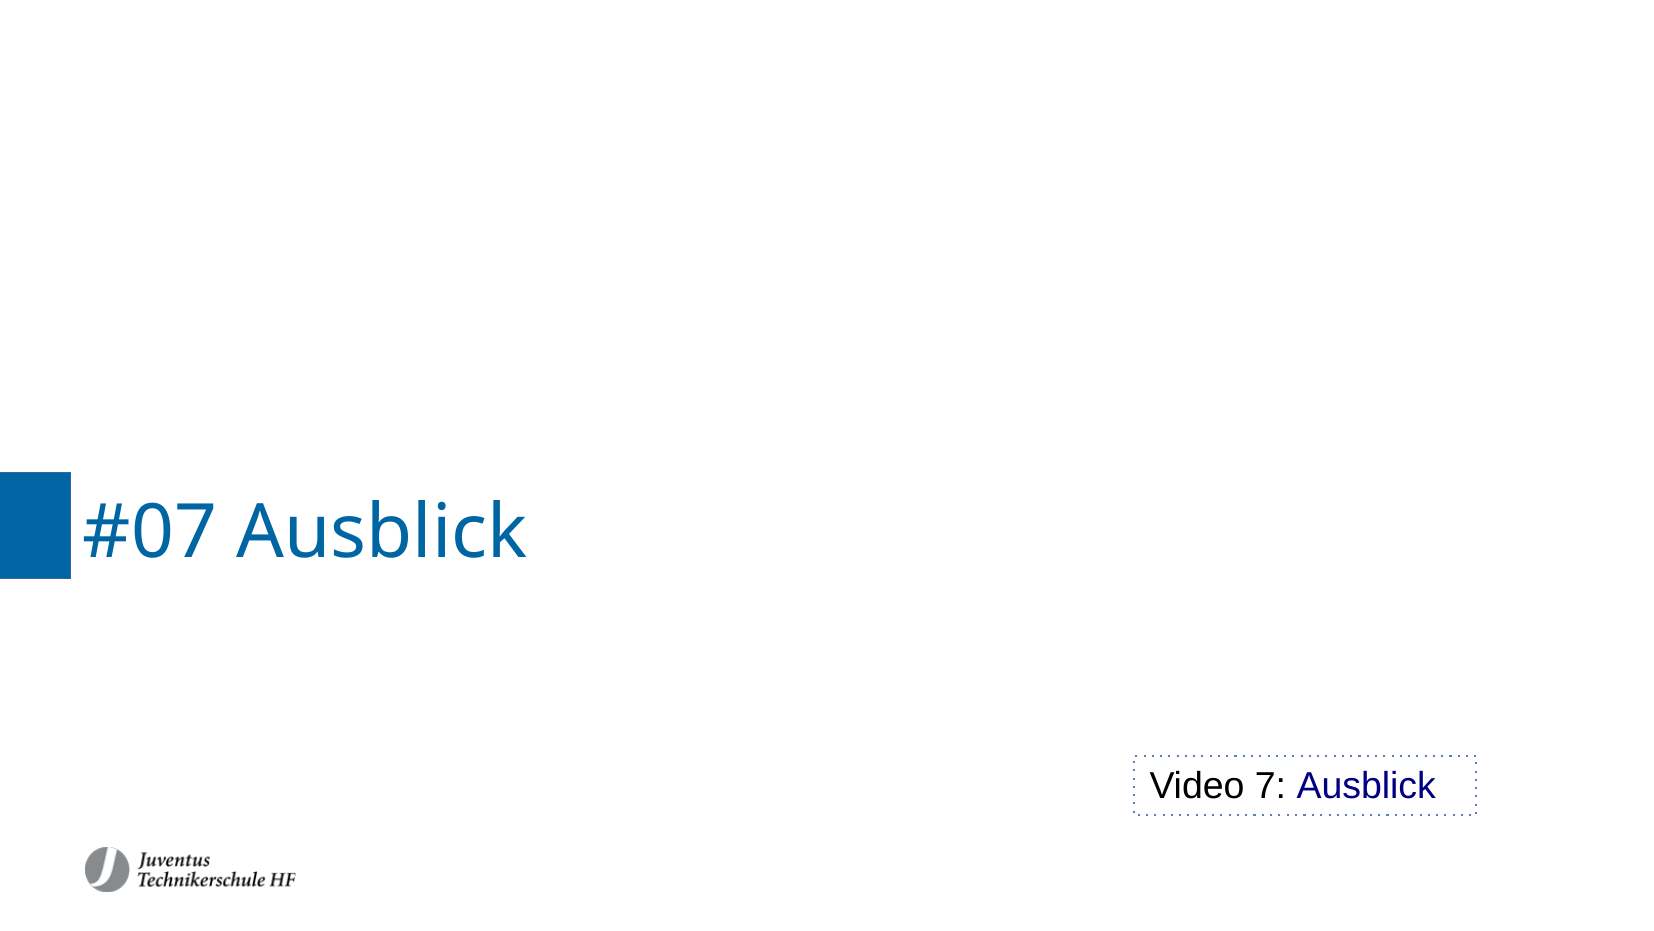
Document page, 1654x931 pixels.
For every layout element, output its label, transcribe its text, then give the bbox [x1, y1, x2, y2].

text_box Video 7: Ausblick [1133, 756, 1477, 816]
title #07 Ausblick [82, 450, 1571, 606]
picture [85, 847, 296, 892]
